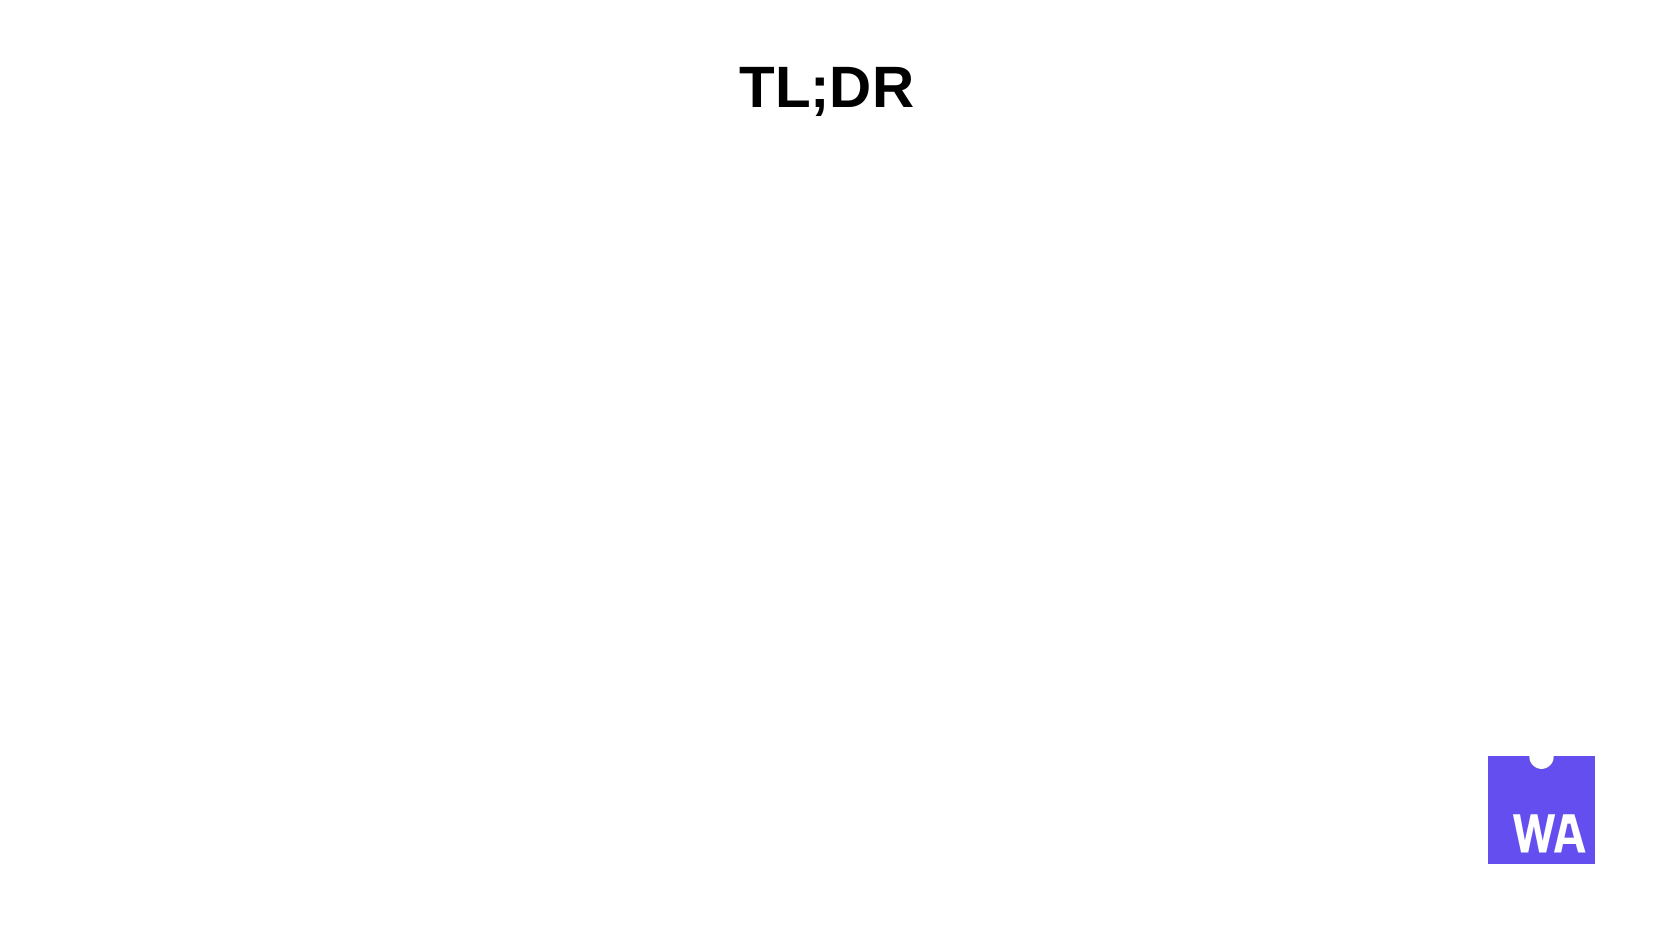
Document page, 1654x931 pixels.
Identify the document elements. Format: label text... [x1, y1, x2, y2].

text_box TL;DR [466, 47, 1188, 128]
picture [1488, 756, 1595, 864]
